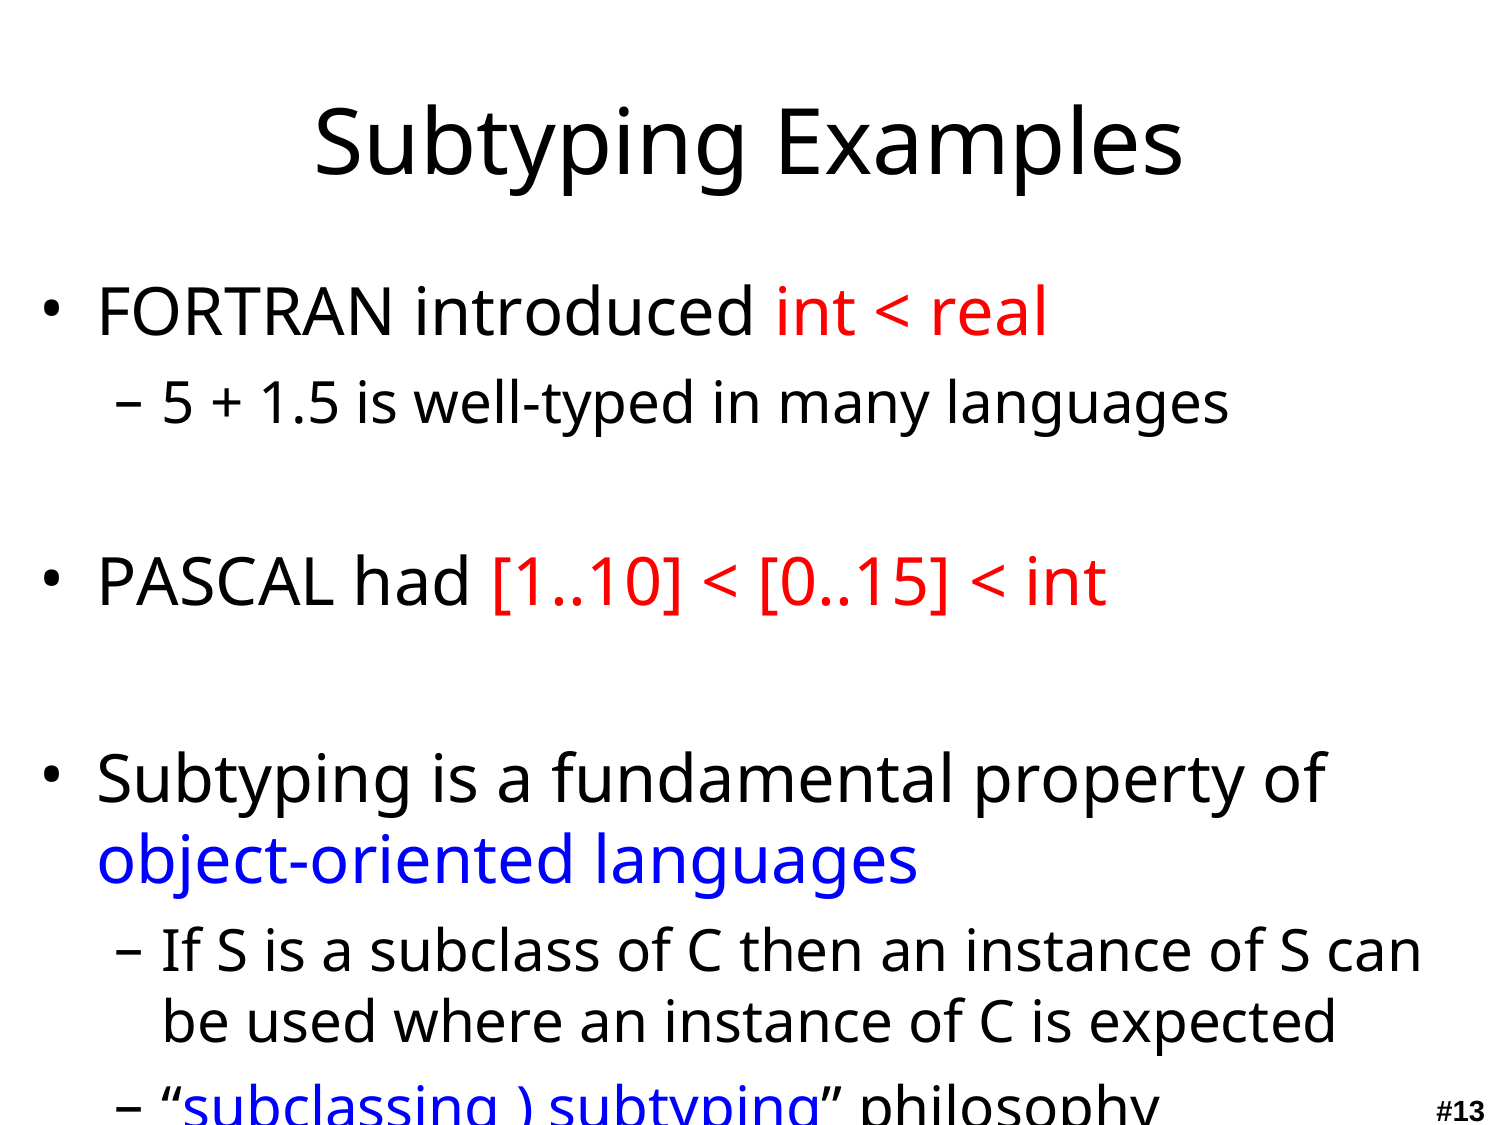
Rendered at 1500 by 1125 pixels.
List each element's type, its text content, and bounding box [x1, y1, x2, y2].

list FORTRAN introduced int < real 5 + 1.5 is well-typed in many languages PASCAL had [1..10] < [0..15] < int Subtyping is a fundamental property of object-oriented languages If S is a subclass of C then an instance of S can be used where an instance of C is expected “subclassing ) subtyping” philosophy [24, 262, 1476, 1101]
title Subtyping Examples [24, 45, 1476, 233]
